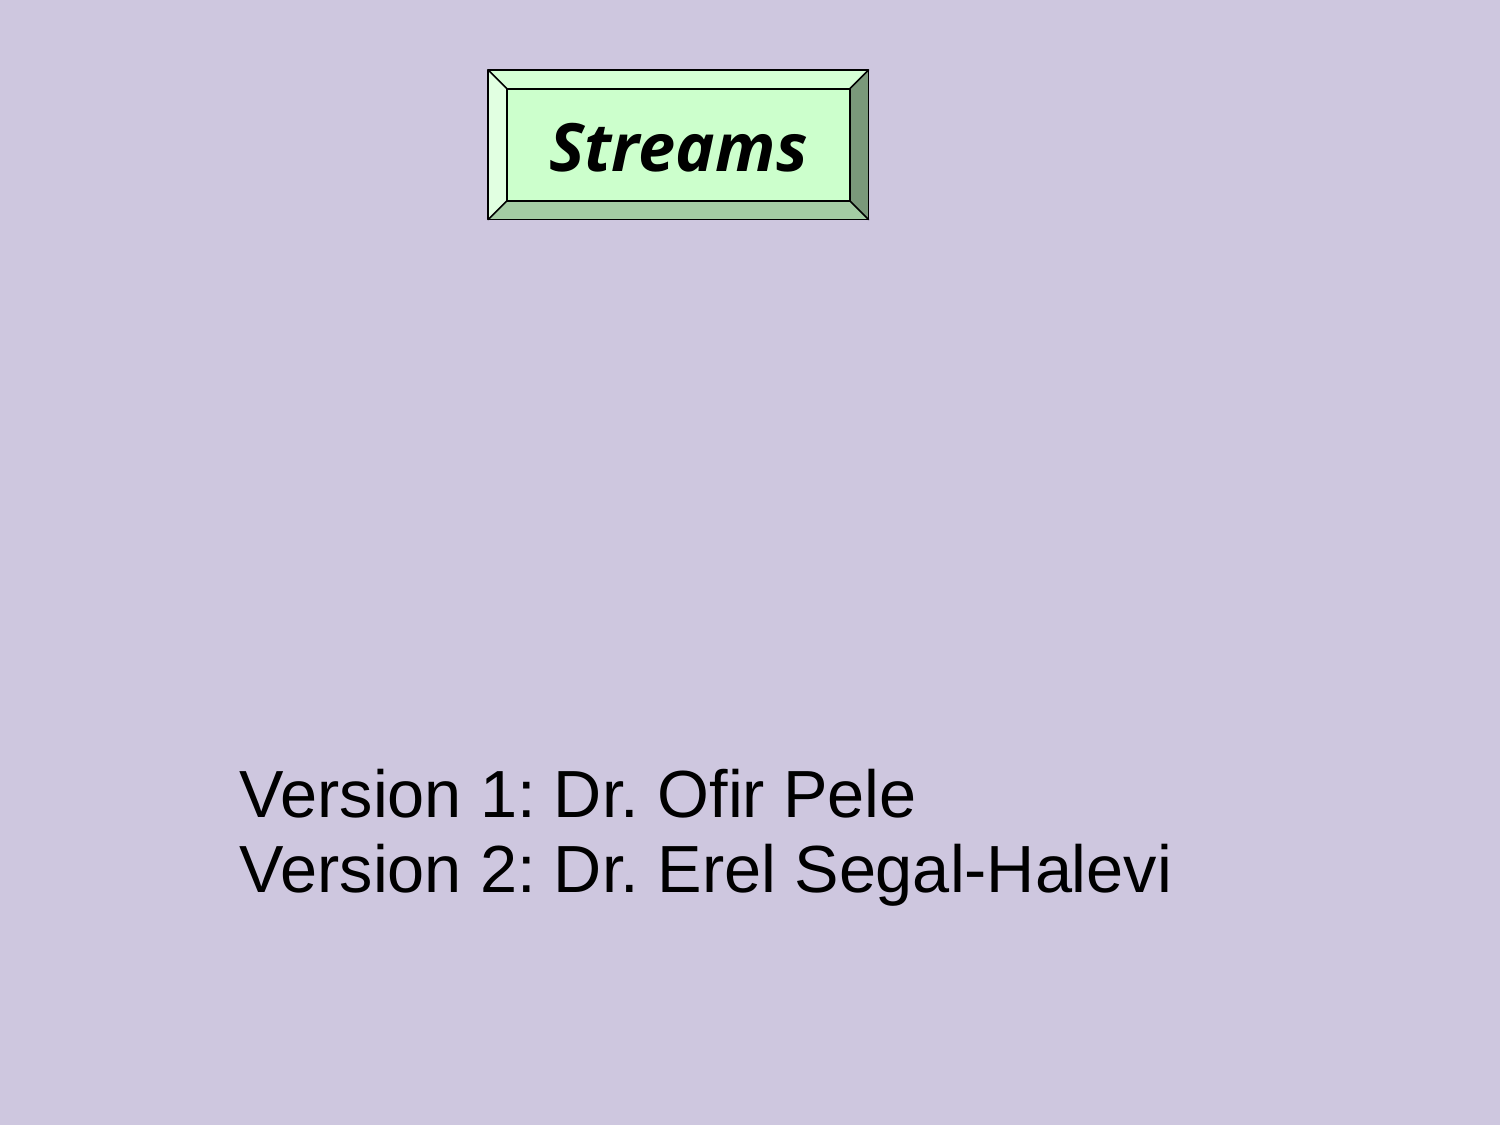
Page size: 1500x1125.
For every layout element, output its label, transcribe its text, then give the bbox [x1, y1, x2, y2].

text_box Streams [521, 95, 836, 196]
picture [487, 69, 874, 225]
text_box Version 1: Dr. Ofir Pele Version 2: Dr. Erel Segal-Halevi [225, 750, 1246, 915]
